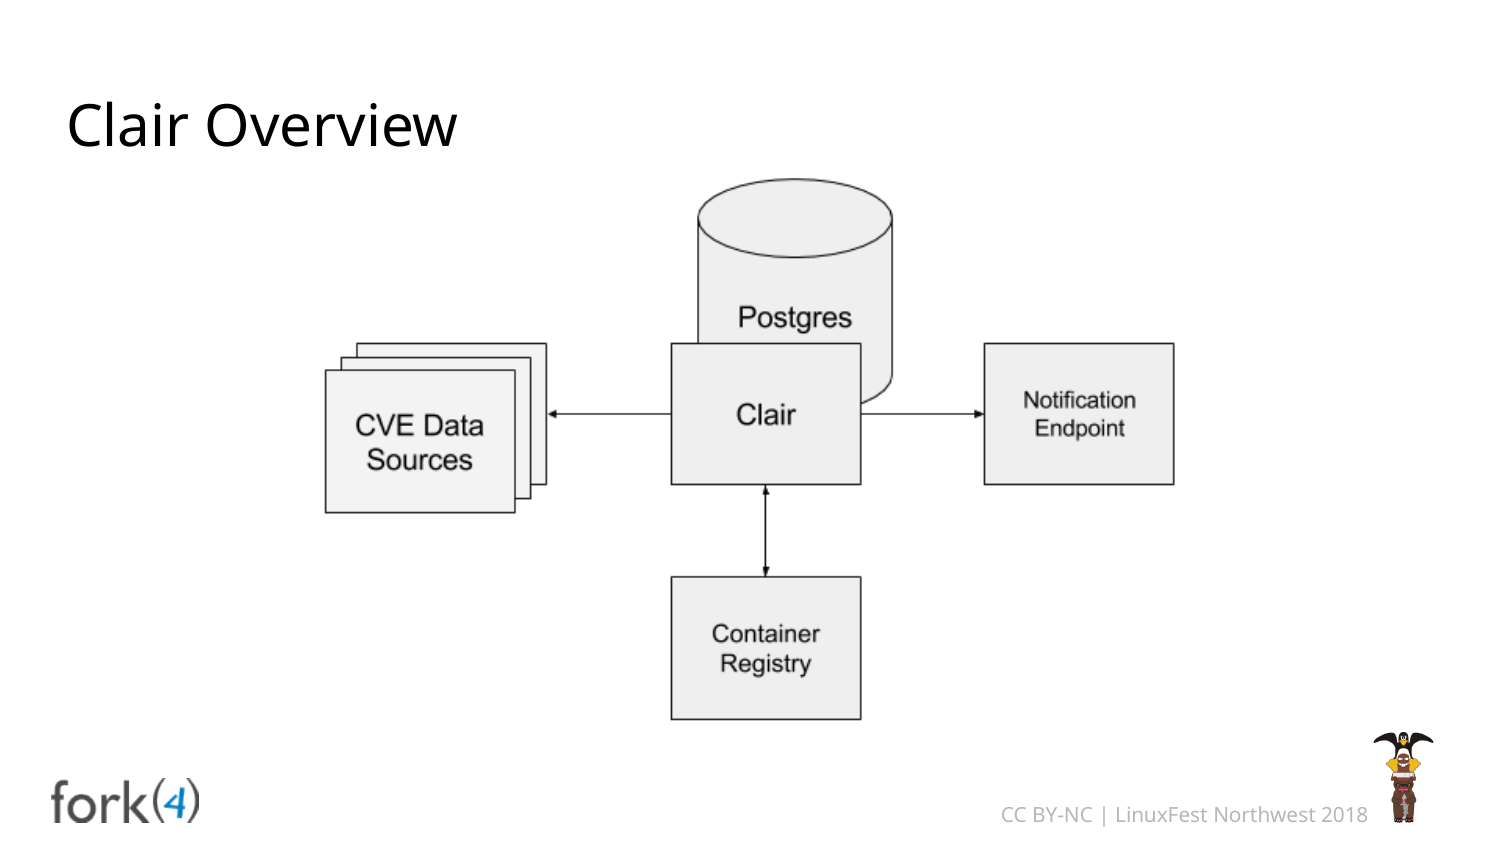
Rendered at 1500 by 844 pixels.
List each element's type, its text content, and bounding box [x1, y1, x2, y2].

picture [297, 166, 1203, 733]
picture [1358, 732, 1449, 823]
picture [51, 778, 199, 823]
title Clair Overview [51, 72, 1449, 167]
